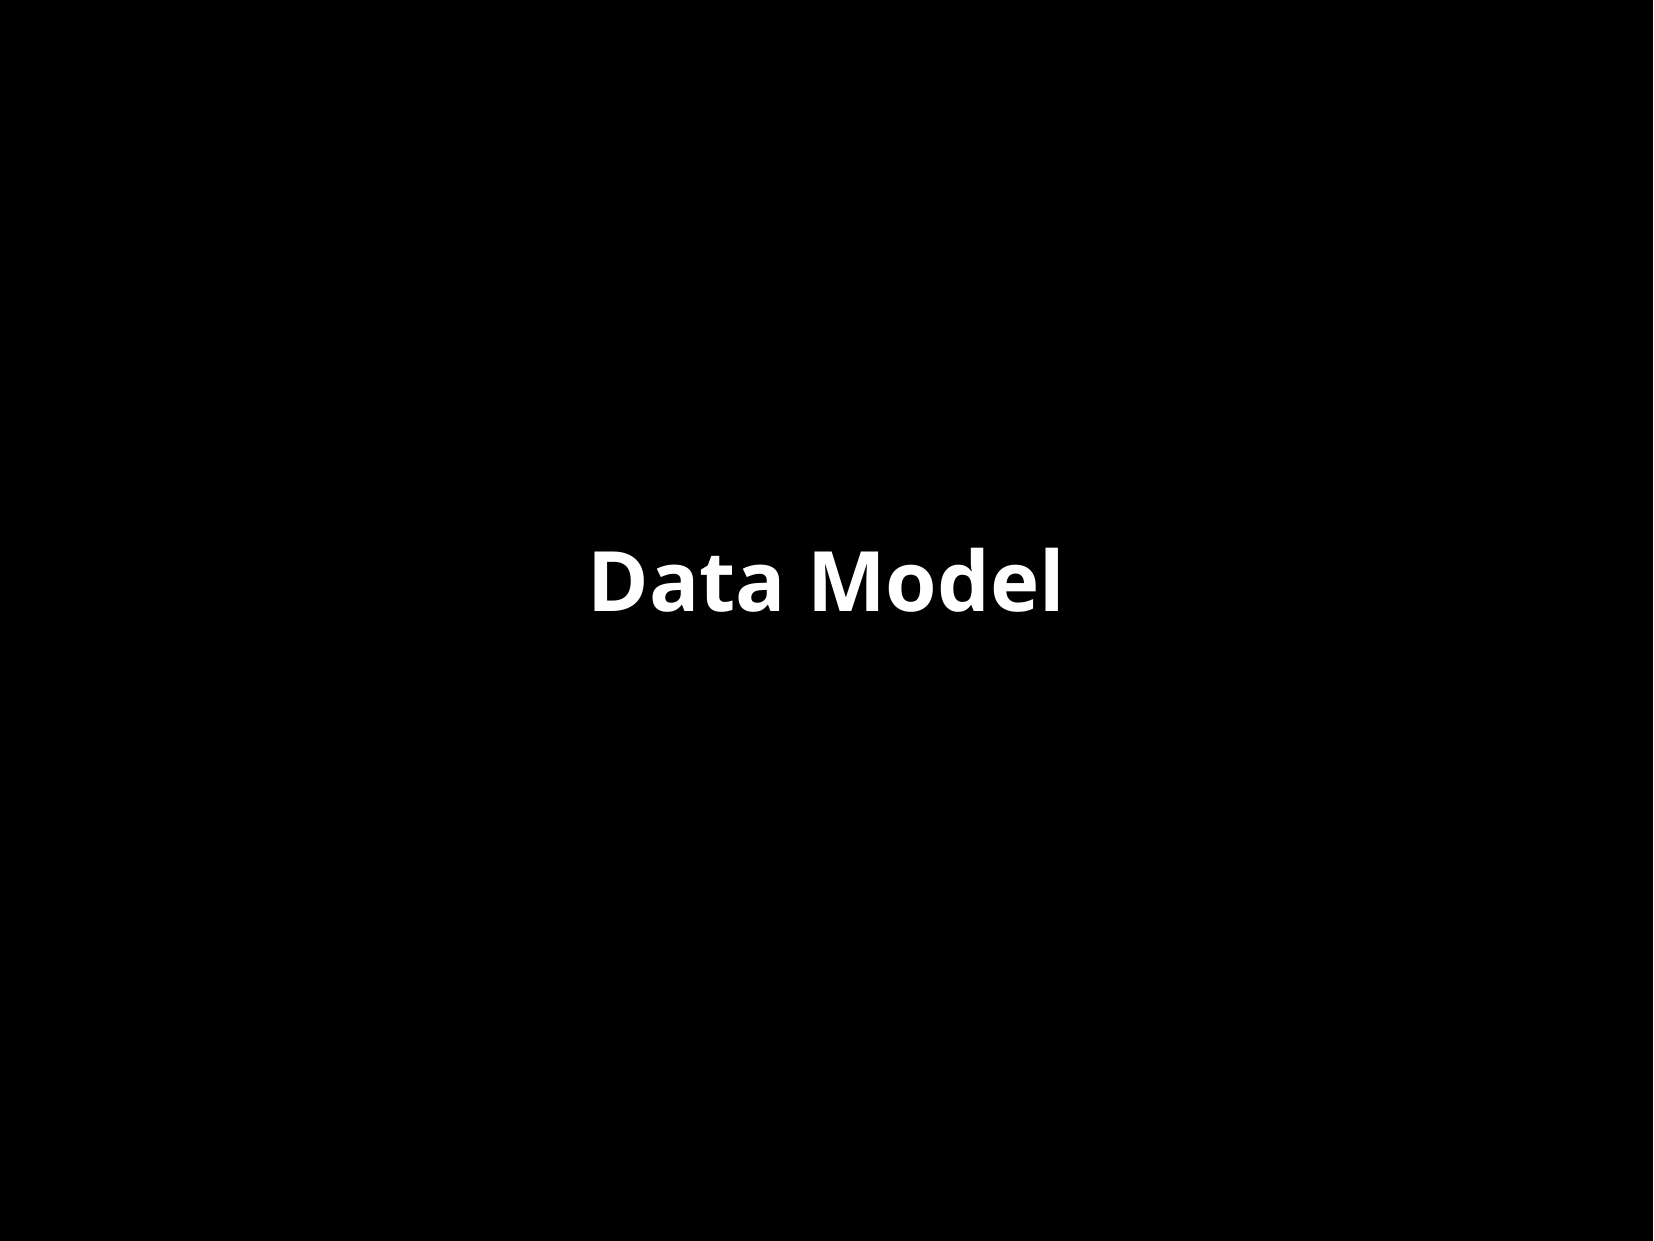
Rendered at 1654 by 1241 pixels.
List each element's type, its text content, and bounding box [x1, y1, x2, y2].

subtitle Data Model [82, 49, 1571, 1109]
